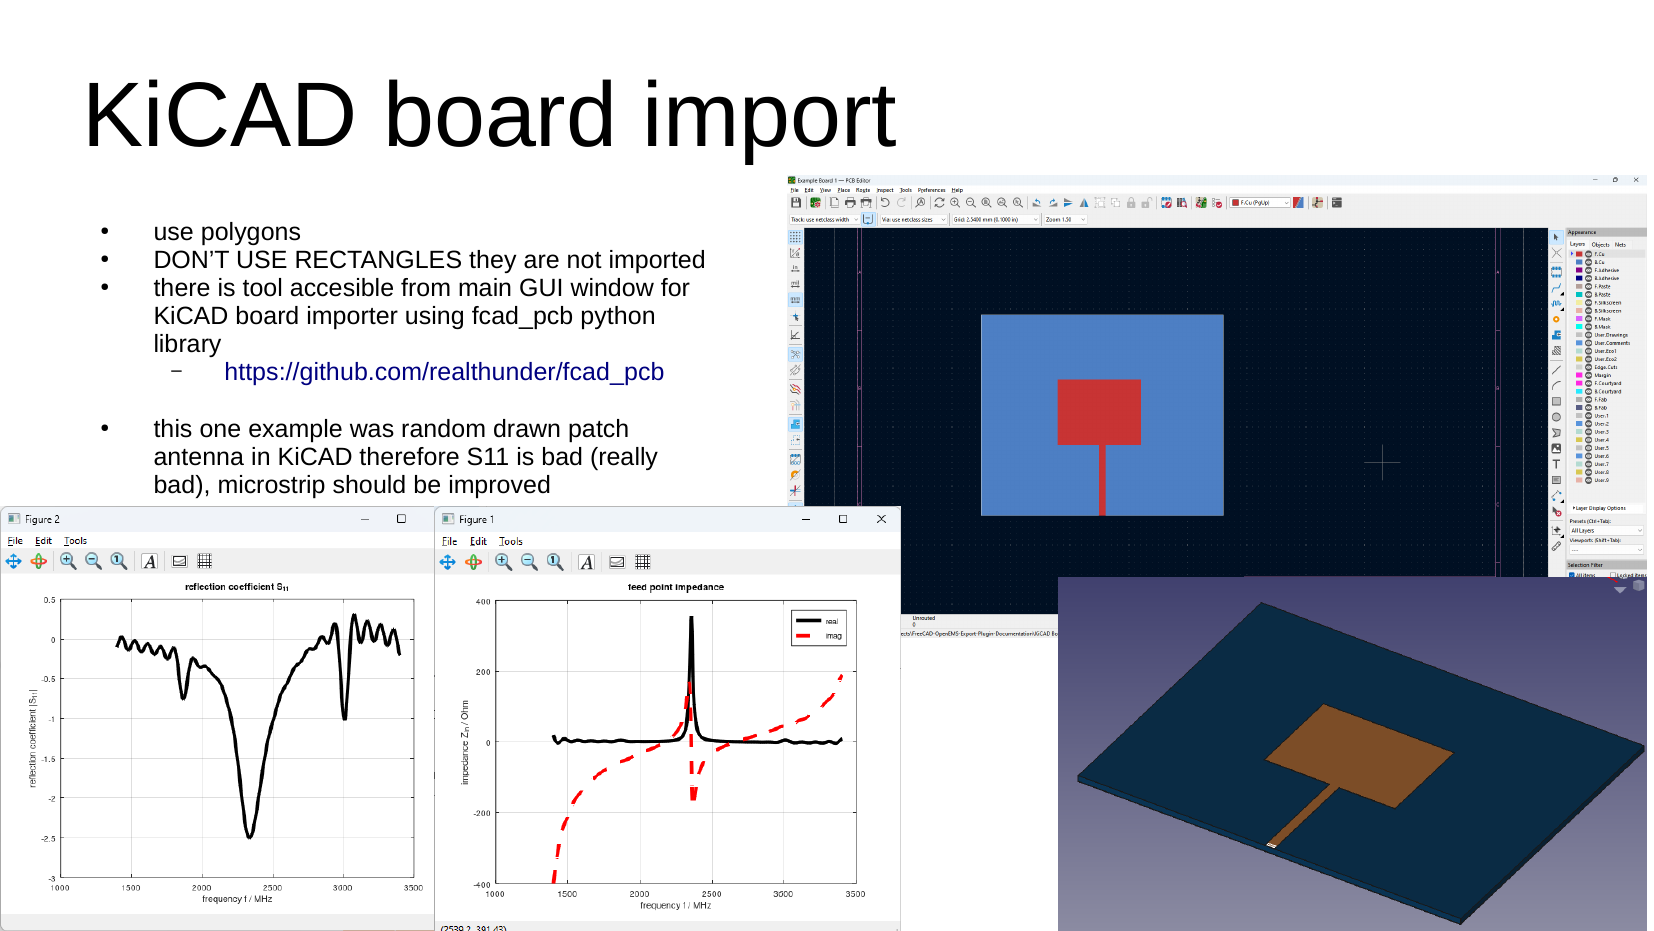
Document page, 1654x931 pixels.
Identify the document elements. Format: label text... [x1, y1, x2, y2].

list use polygons DON’T USE RECTANGLES they are not imported there is tool accesible from main GUI window for KiCAD board importer using fcad_pcb python library https://github.com/realthunder/fcad_pcb this one example was random drawn patch antenna in KiCAD therefore S11 is bad (really bad), microstrip should be improved [82, 217, 713, 506]
title KiCAD board import [82, 37, 1571, 193]
picture [0, 175, 1647, 931]
